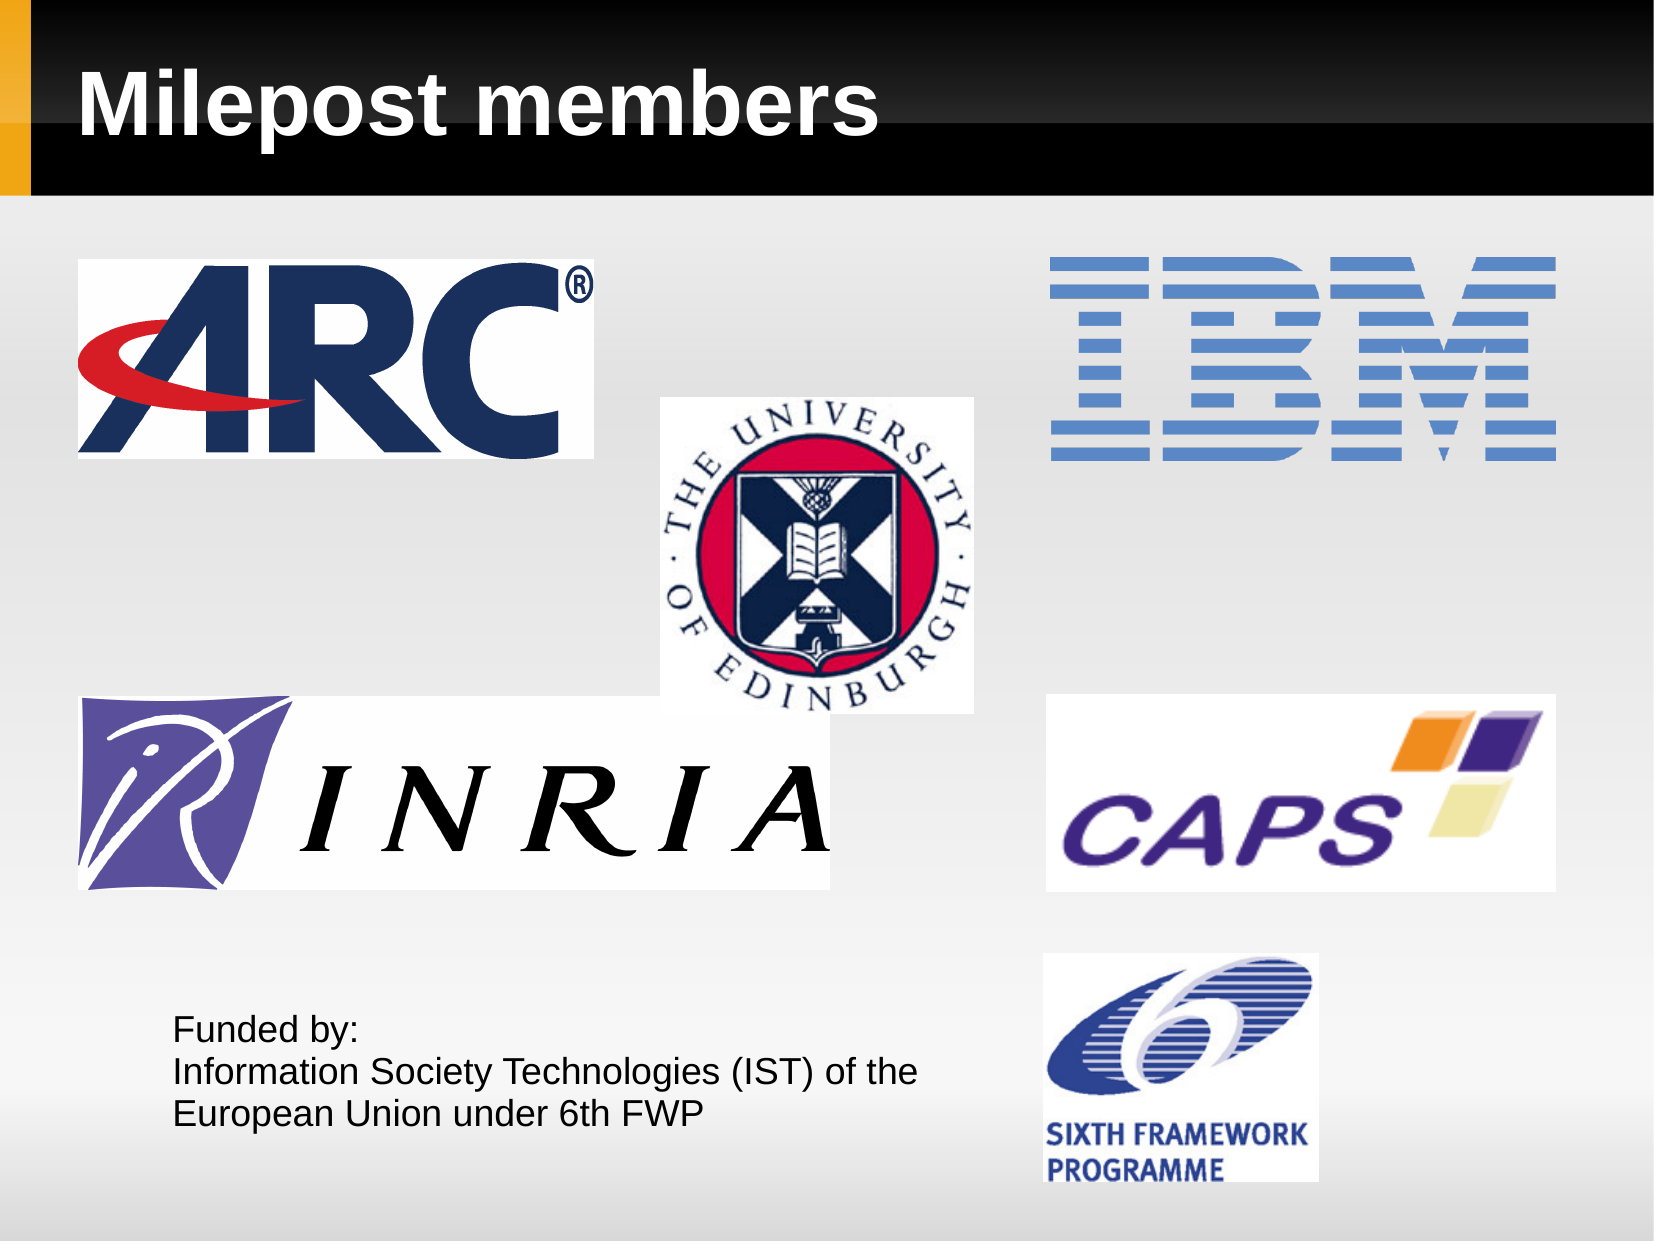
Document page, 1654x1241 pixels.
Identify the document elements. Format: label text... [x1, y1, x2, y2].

text_box Funded by: Information Society Technologies (IST) of the European Union under 6th FWP [157, 1000, 945, 1156]
title Milepost members [76, 0, 1565, 208]
picture [0, 0, 1654, 1241]
